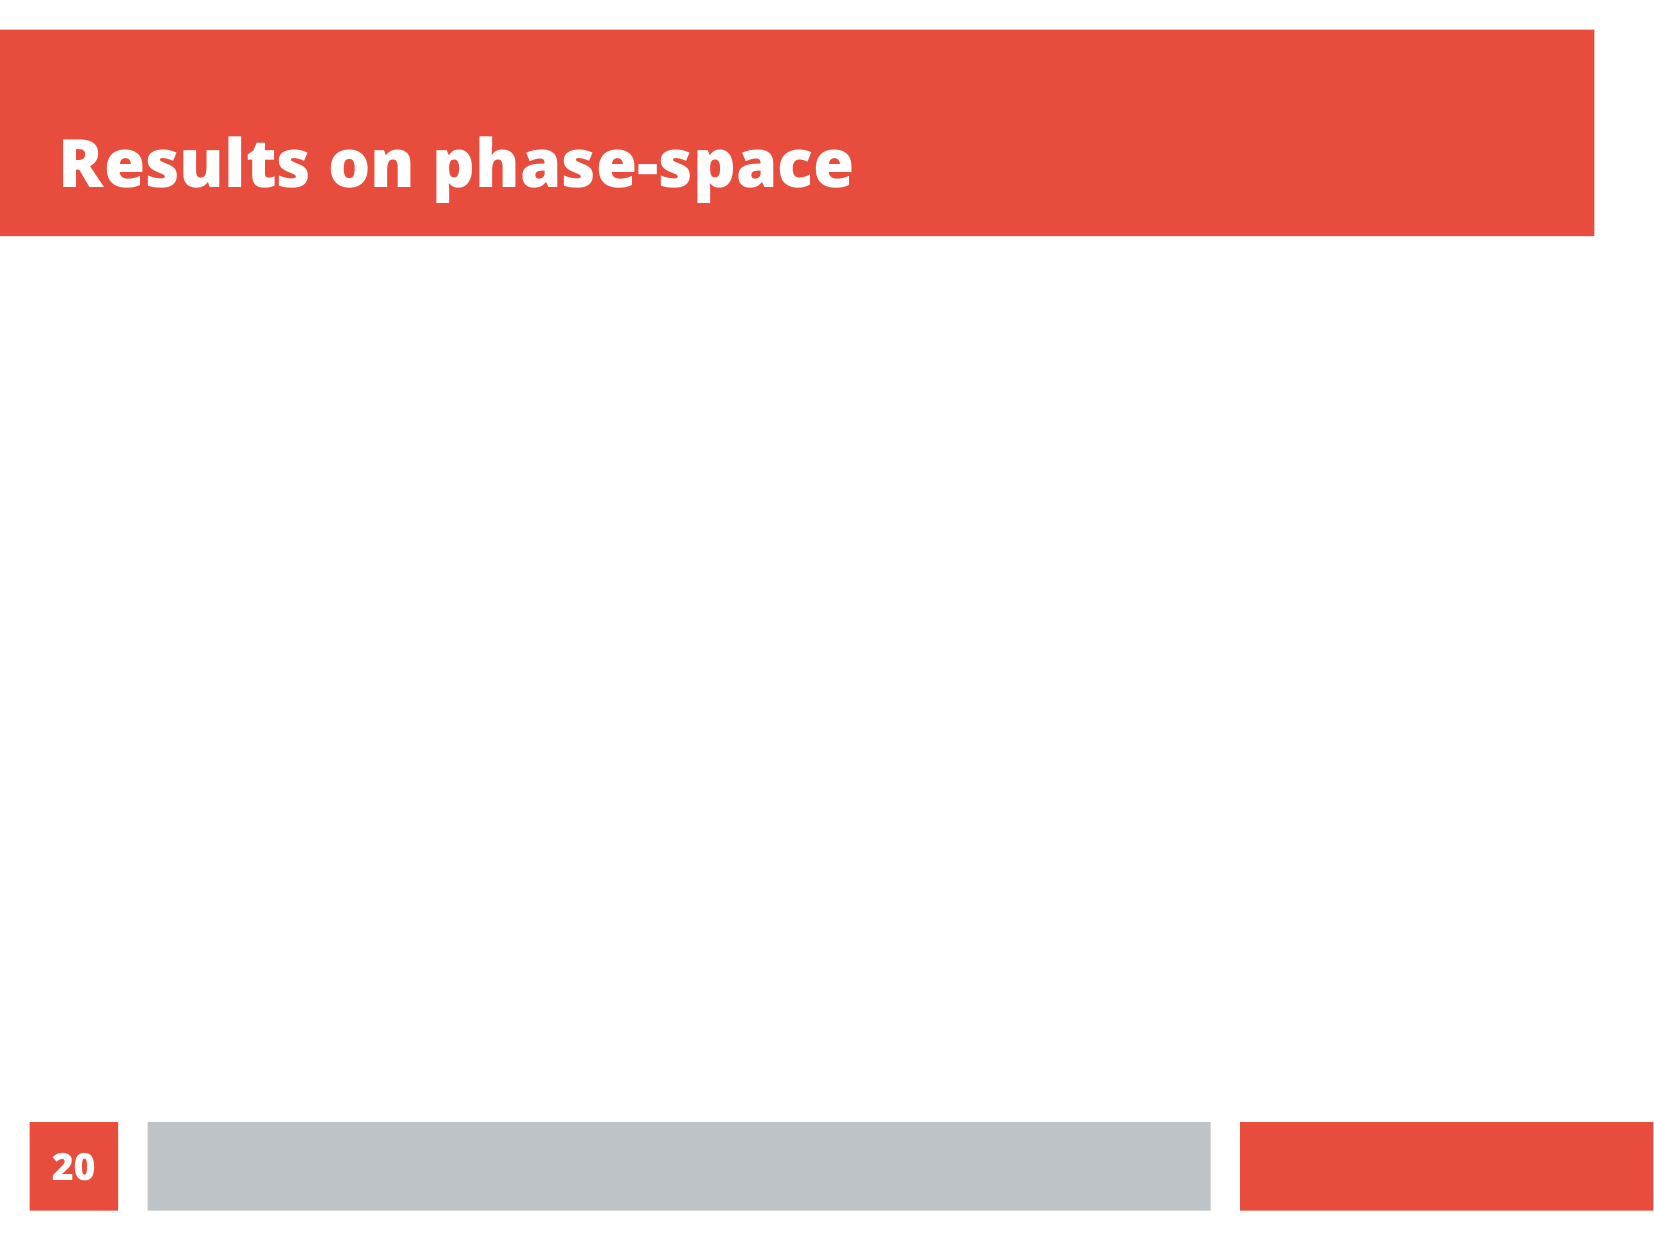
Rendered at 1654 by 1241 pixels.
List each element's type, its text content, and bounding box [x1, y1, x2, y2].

title Results on phase-space [59, 59, 1595, 207]
